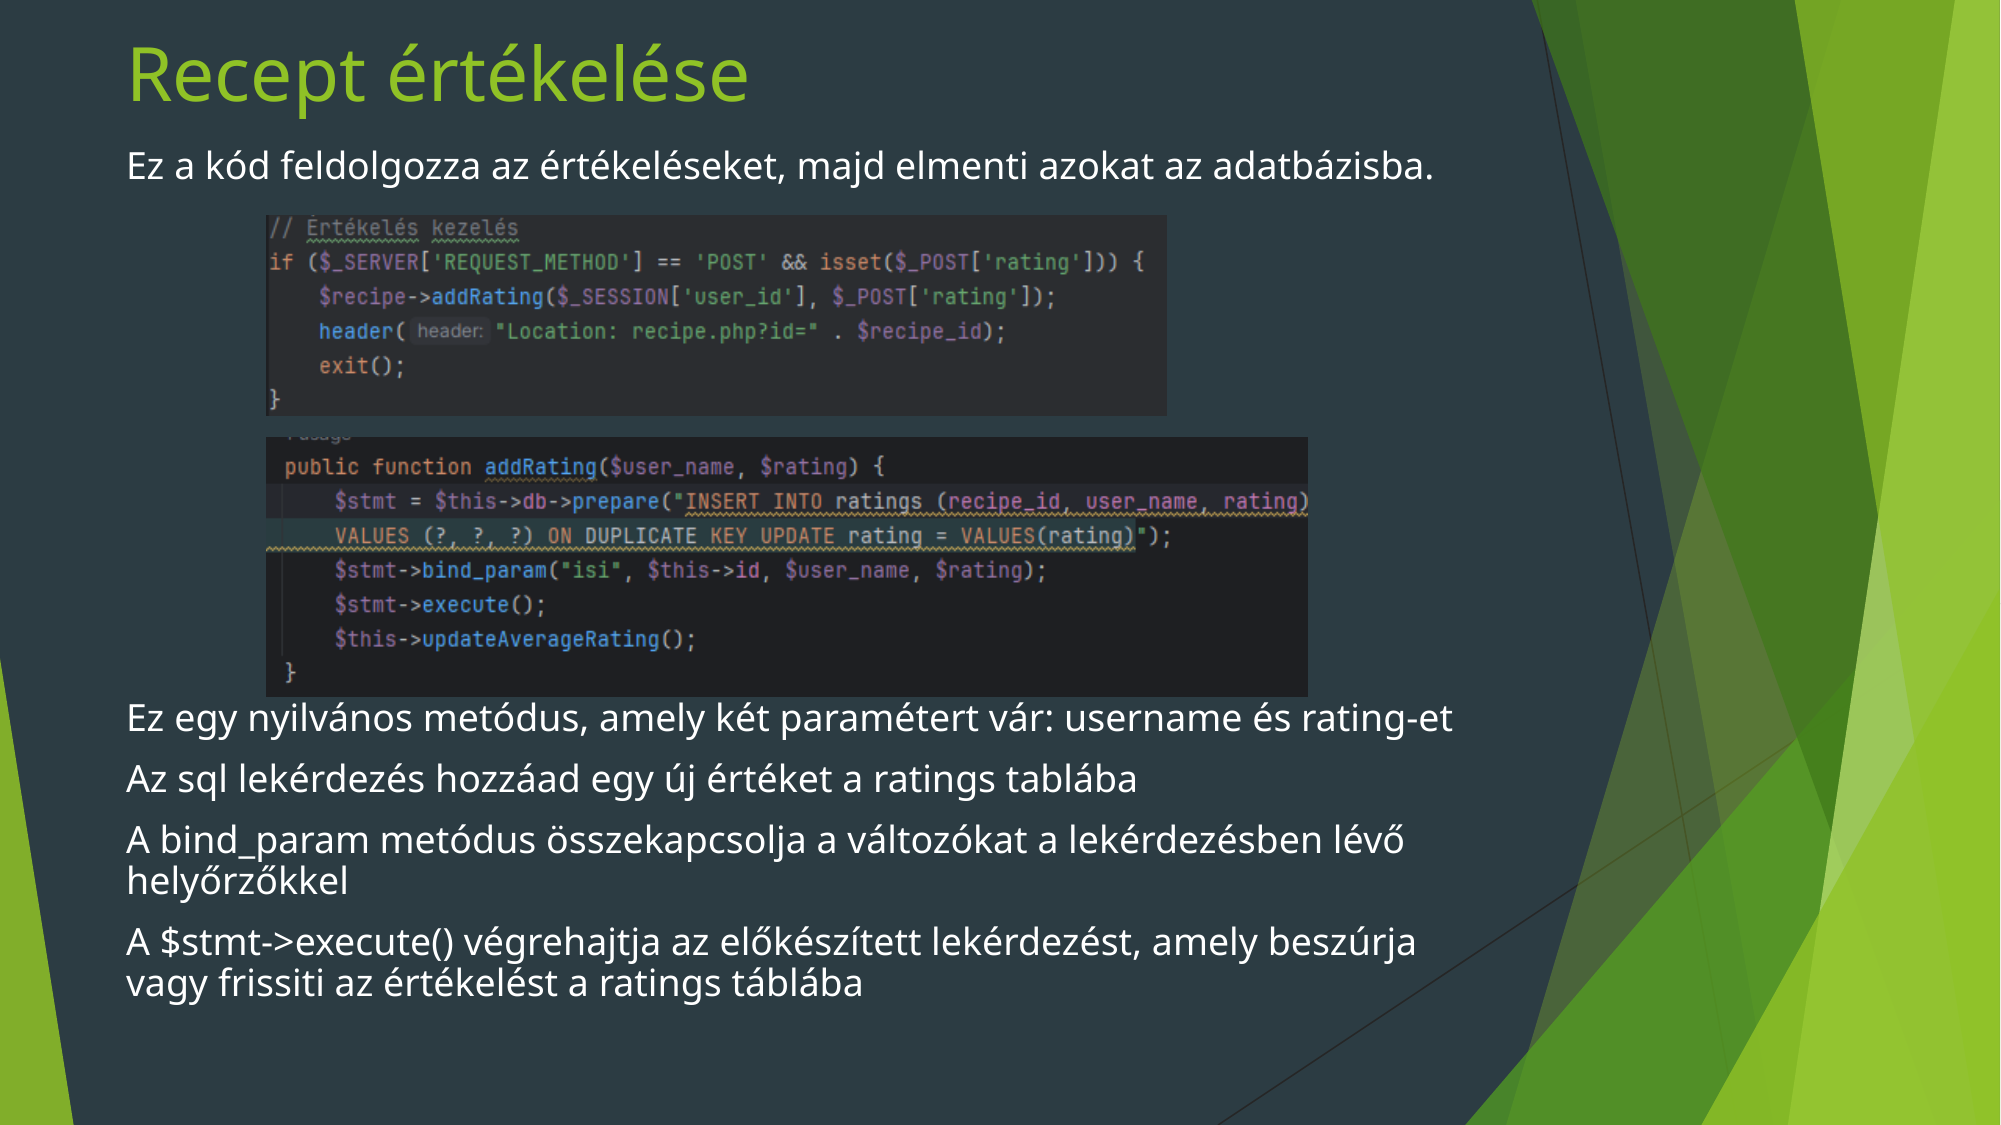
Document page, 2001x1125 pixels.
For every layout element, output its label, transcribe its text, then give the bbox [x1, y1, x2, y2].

picture [266, 215, 1167, 416]
list Ez a kód feldolgozza az értékeléseket, majd elmenti azokat az adatbázisba. Ez egy nyilvános metódus, amely két paramétert vár: username és rating-et Az sql lekérdezés hozzáad egy új értéket a ratings tablába A bind_param metódus összekapcsolja a változókat a lekérdezésben lévő helyőrzőkkel A $stmt->execute() végrehajtja az előkészített lekérdezést, amely beszúrja vagy frissiti az értékelést a ratings táblába [111, 139, 1522, 1073]
title Recept értékelése [111, 18, 1522, 139]
picture [266, 437, 1308, 697]
